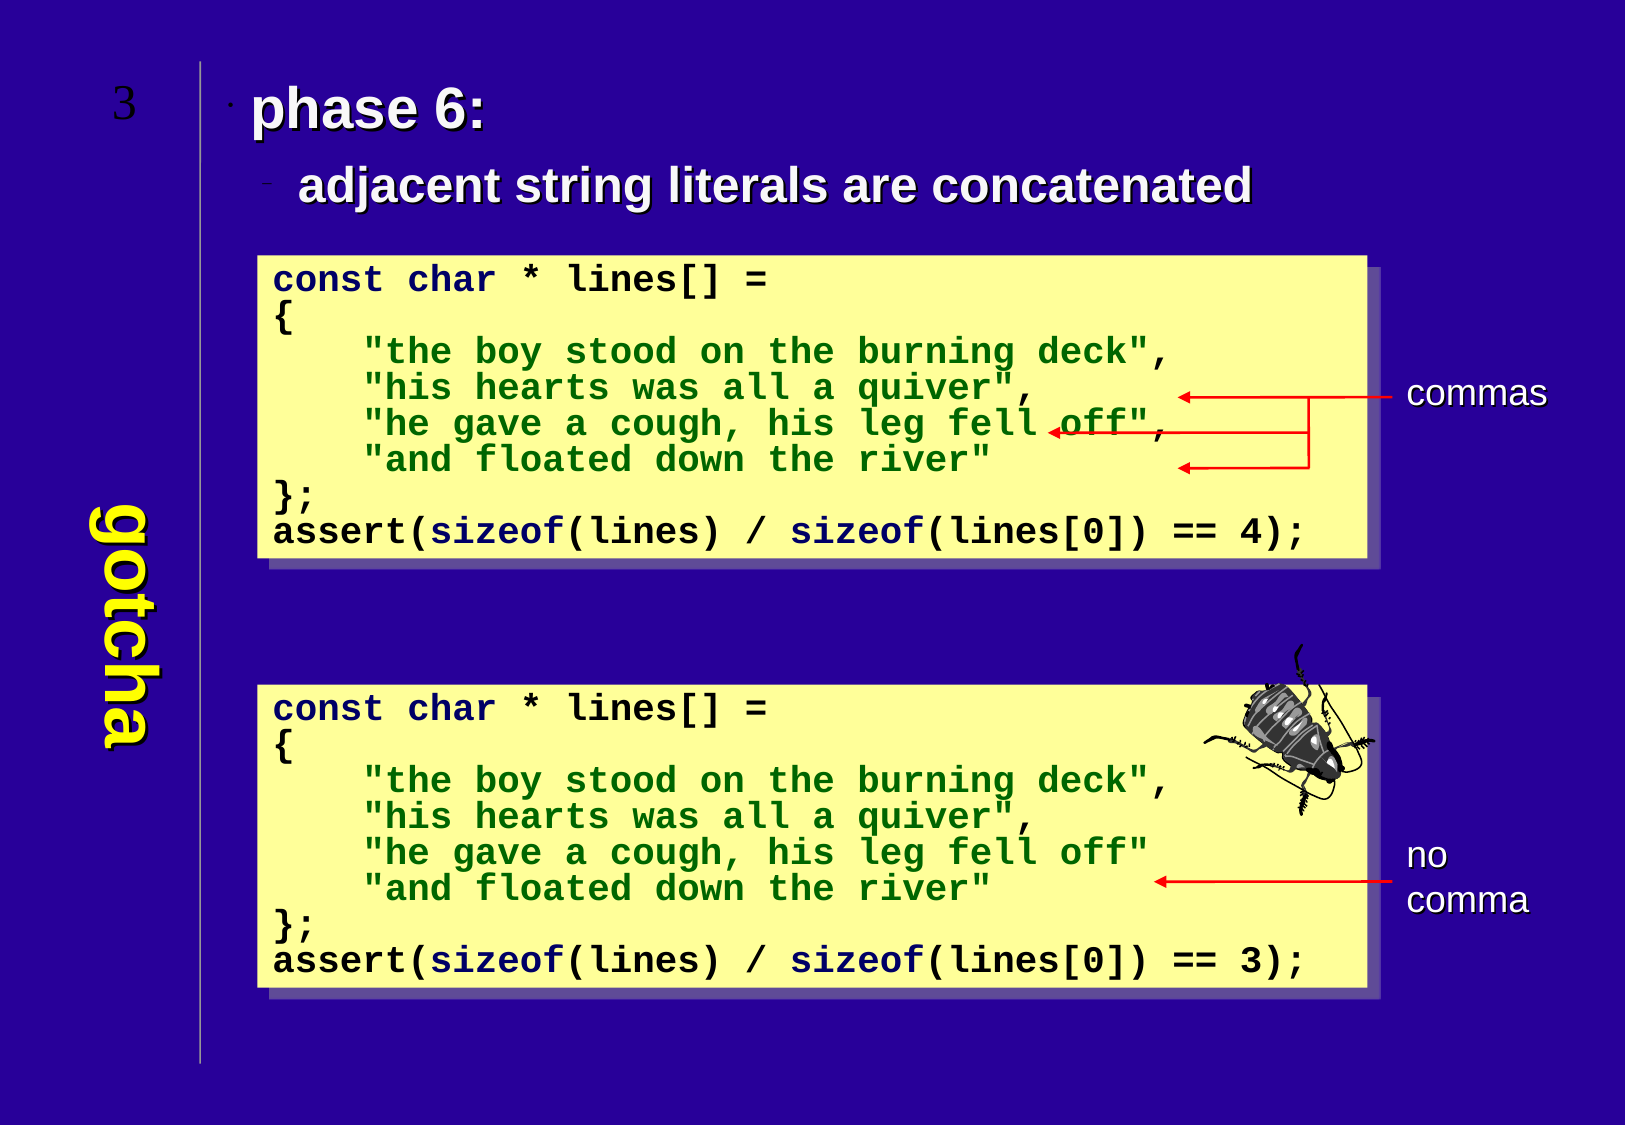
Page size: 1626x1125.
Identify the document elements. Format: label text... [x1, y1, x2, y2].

text_box [1301, 773, 1310, 790]
text_box const char * lines[] = { "the boy stood on the burning deck", "his hearts was all a quiver", "he gave a cough, his leg fell off" "and floated down the river" }; assert(sizeof(lines) / sizeof(lines[0]) == 3); [257, 684, 1368, 988]
text_box [1239, 683, 1312, 753]
text_box [1314, 752, 1342, 780]
list phase 6: adjacent string literals are concatenated [212, 62, 1550, 1063]
text_box [1259, 689, 1266, 695]
text_box [1288, 728, 1322, 763]
text_box [1334, 742, 1353, 750]
text_box commas [1391, 360, 1616, 421]
text_box [1251, 690, 1259, 700]
text_box [1273, 715, 1332, 773]
text_box const char * lines[] = { "the boy stood on the burning deck", "his hearts was all a quiver", "he gave a cough, his leg fell off", "and floated down the river" }; assert(sizeof(lines) / sizeof(lines[0]) == 4); [257, 255, 1368, 559]
text_box [1227, 740, 1238, 744]
title gotcha [50, 187, 188, 1063]
text_box no comma [1391, 822, 1616, 928]
